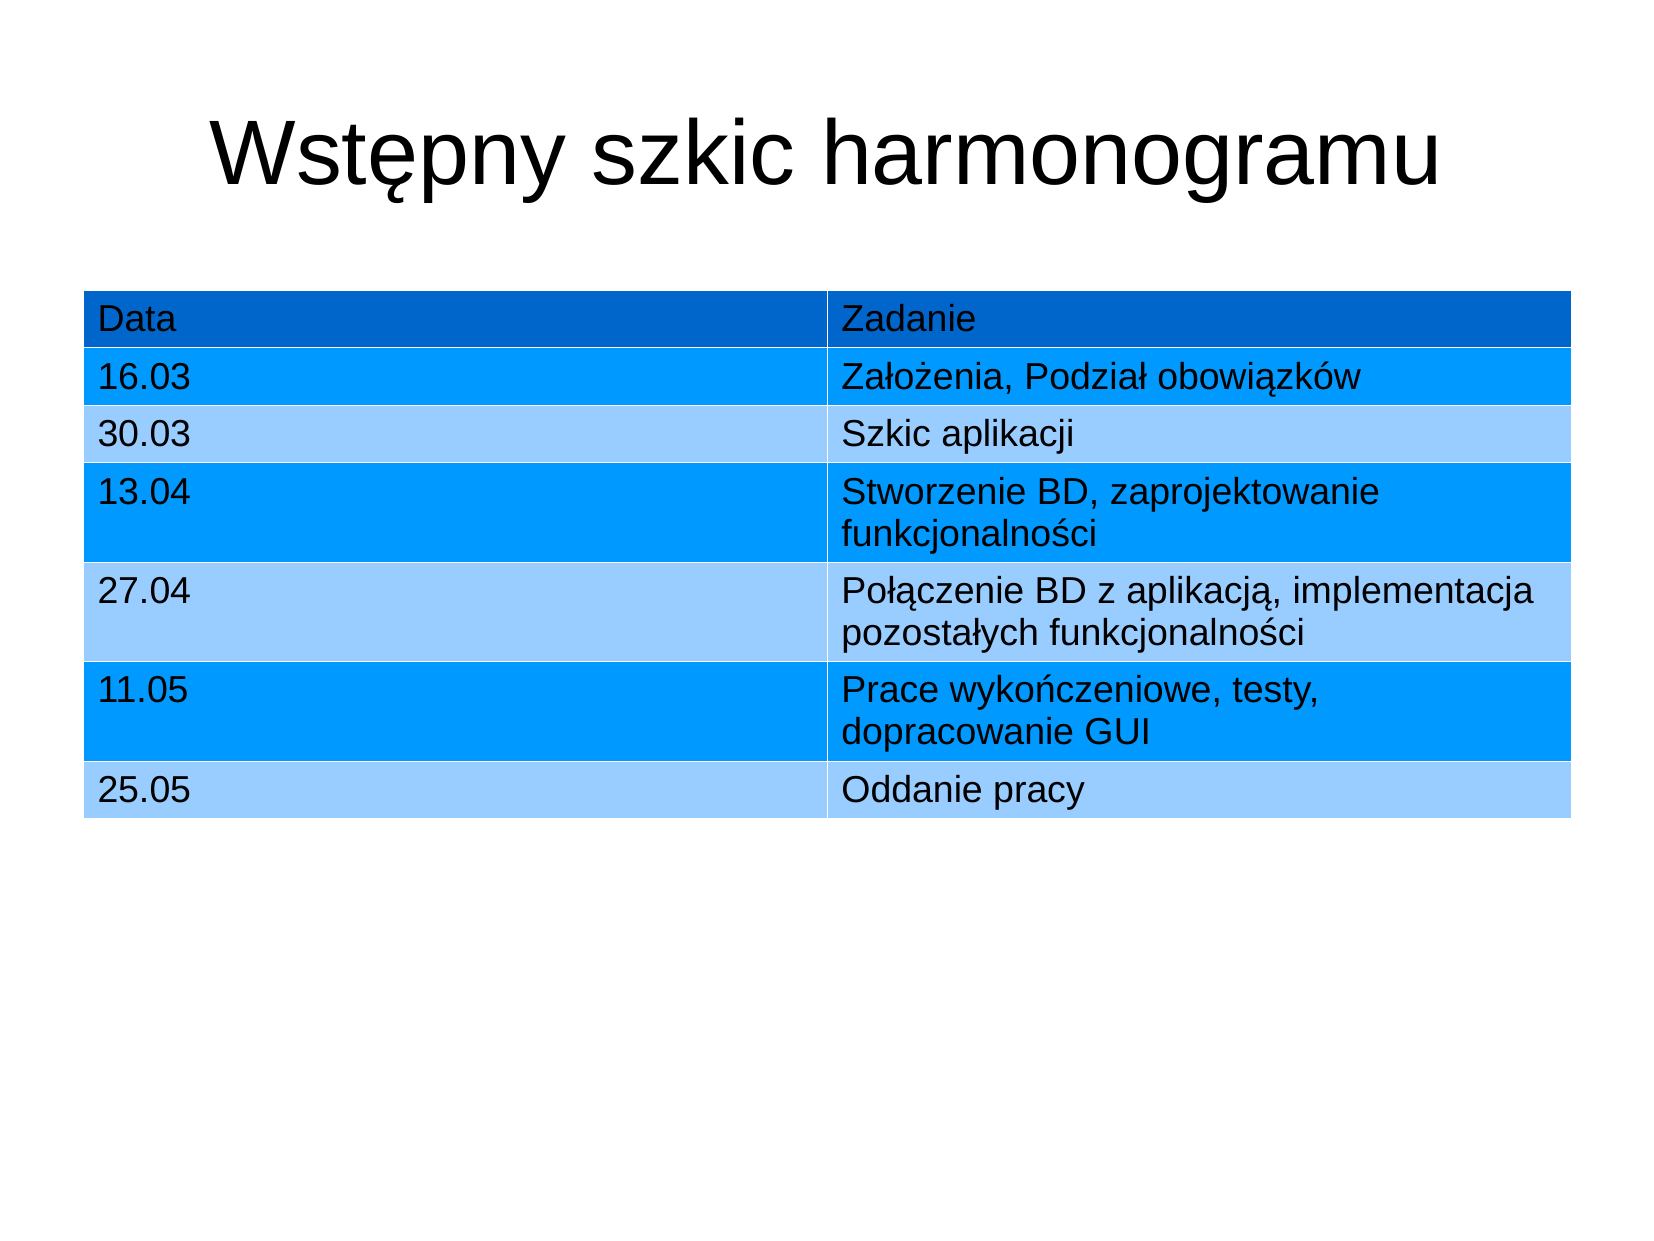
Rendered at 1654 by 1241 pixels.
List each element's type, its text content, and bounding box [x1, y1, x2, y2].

table_cell 16.03 [84, 348, 827, 405]
table_cell 30.03 [84, 406, 827, 462]
table_cell Połączenie BD z aplikacją, implementacja pozostałych funkcjonalności [828, 563, 1571, 661]
table_header Zadanie [828, 291, 1571, 347]
table_cell Szkic aplikacji [828, 406, 1571, 462]
table_cell 11.05 [84, 662, 827, 761]
table_cell Oddanie pracy [828, 762, 1571, 818]
title Wstępny szkic harmonogramu [82, 49, 1571, 257]
table_cell Prace wykończeniowe, testy, dopracowanie GUI [828, 662, 1571, 761]
table_header Data [84, 291, 827, 347]
table_cell Założenia, Podział obowiązków [828, 348, 1571, 405]
table_cell 25.05 [84, 762, 827, 818]
table_cell Stworzenie BD, zaprojektowanie funkcjonalności [828, 463, 1571, 562]
table_cell 13.04 [84, 463, 827, 562]
table_cell 27.04 [84, 563, 827, 661]
